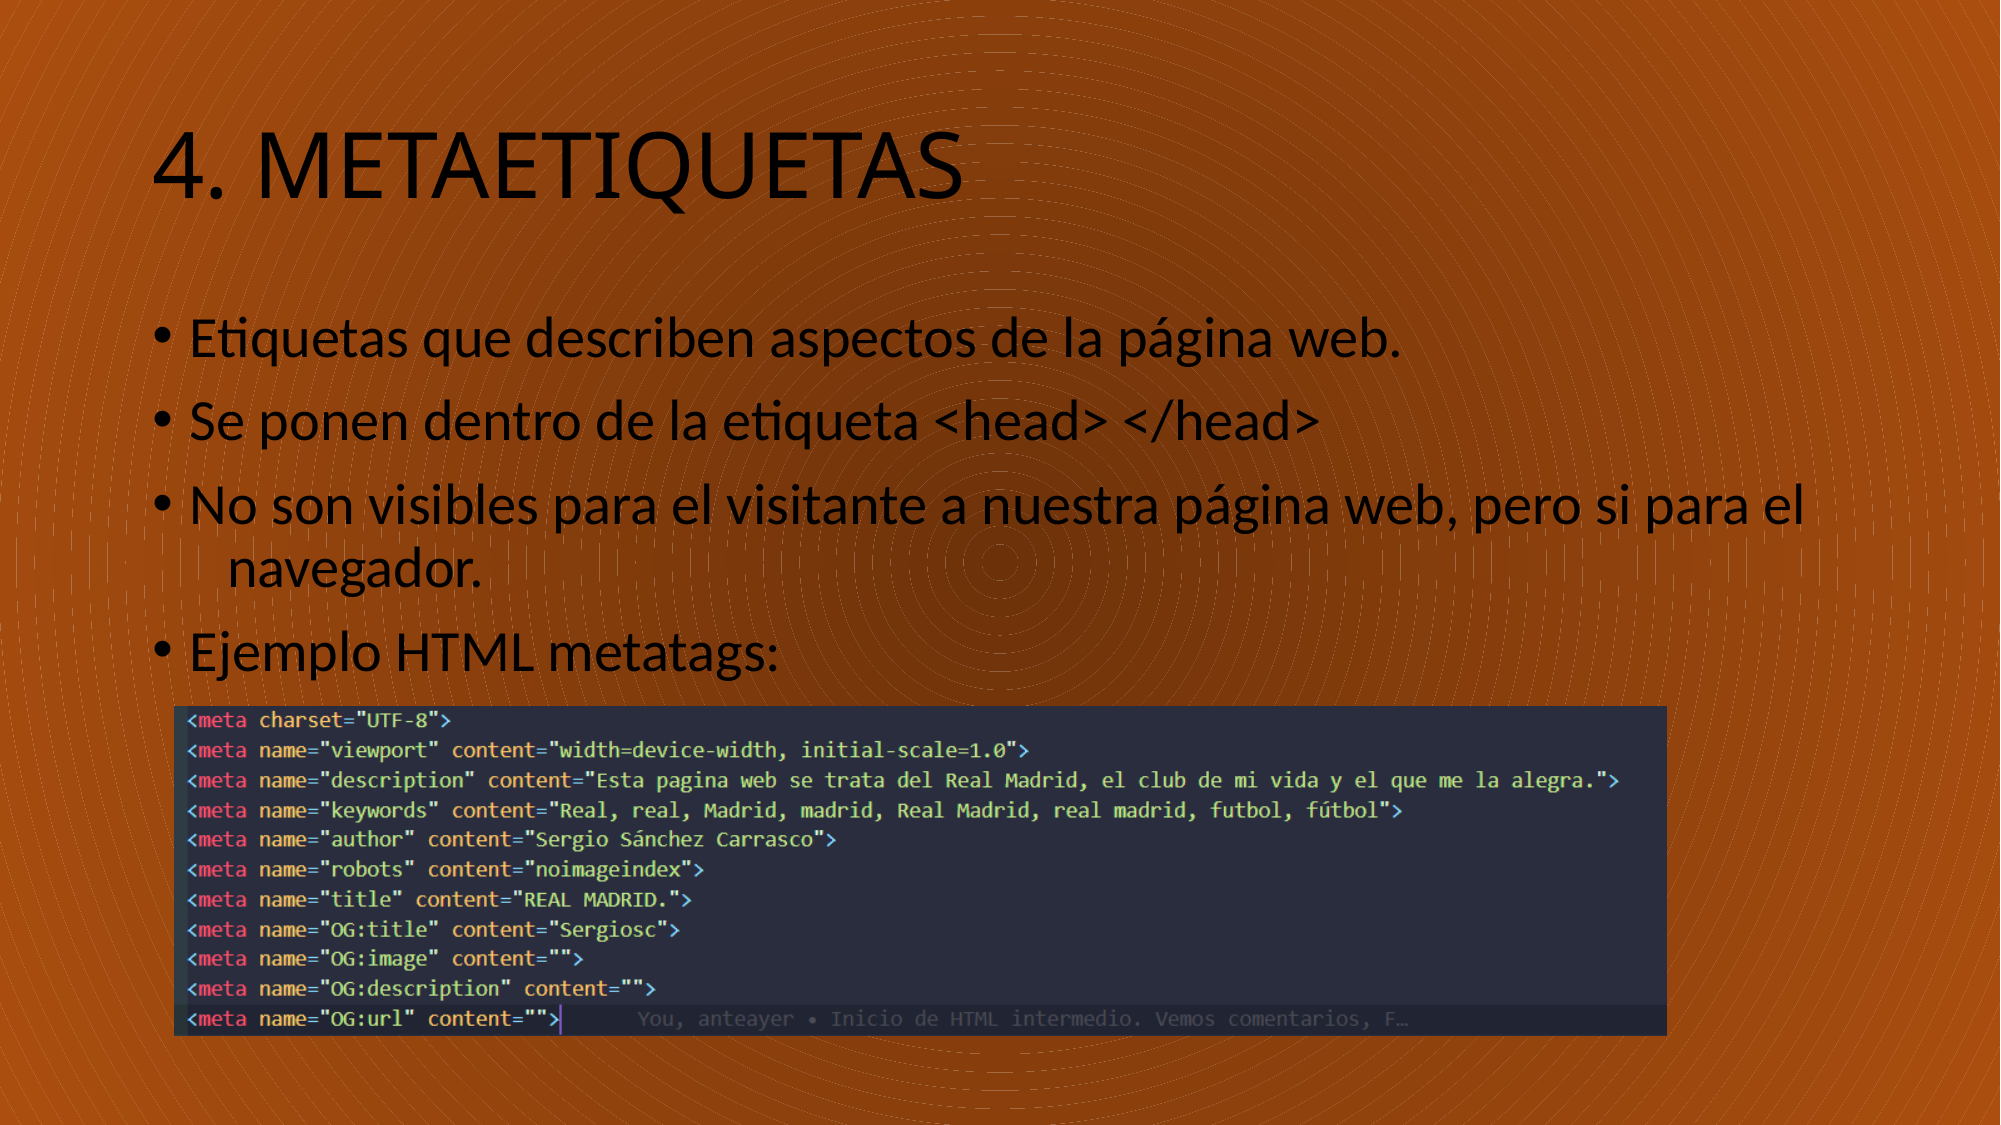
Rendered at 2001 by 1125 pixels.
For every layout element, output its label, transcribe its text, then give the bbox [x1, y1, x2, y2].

title 4. METAETIQUETAS [137, 59, 1863, 278]
list Etiquetas que describen aspectos de la página web. Se ponen dentro de la etiqueta <head> </head> No son visibles para el visitante a nuestra página web, pero si para el navegador. Ejemplo HTML metatags: [137, 299, 1863, 1014]
picture [174, 706, 1667, 1036]
